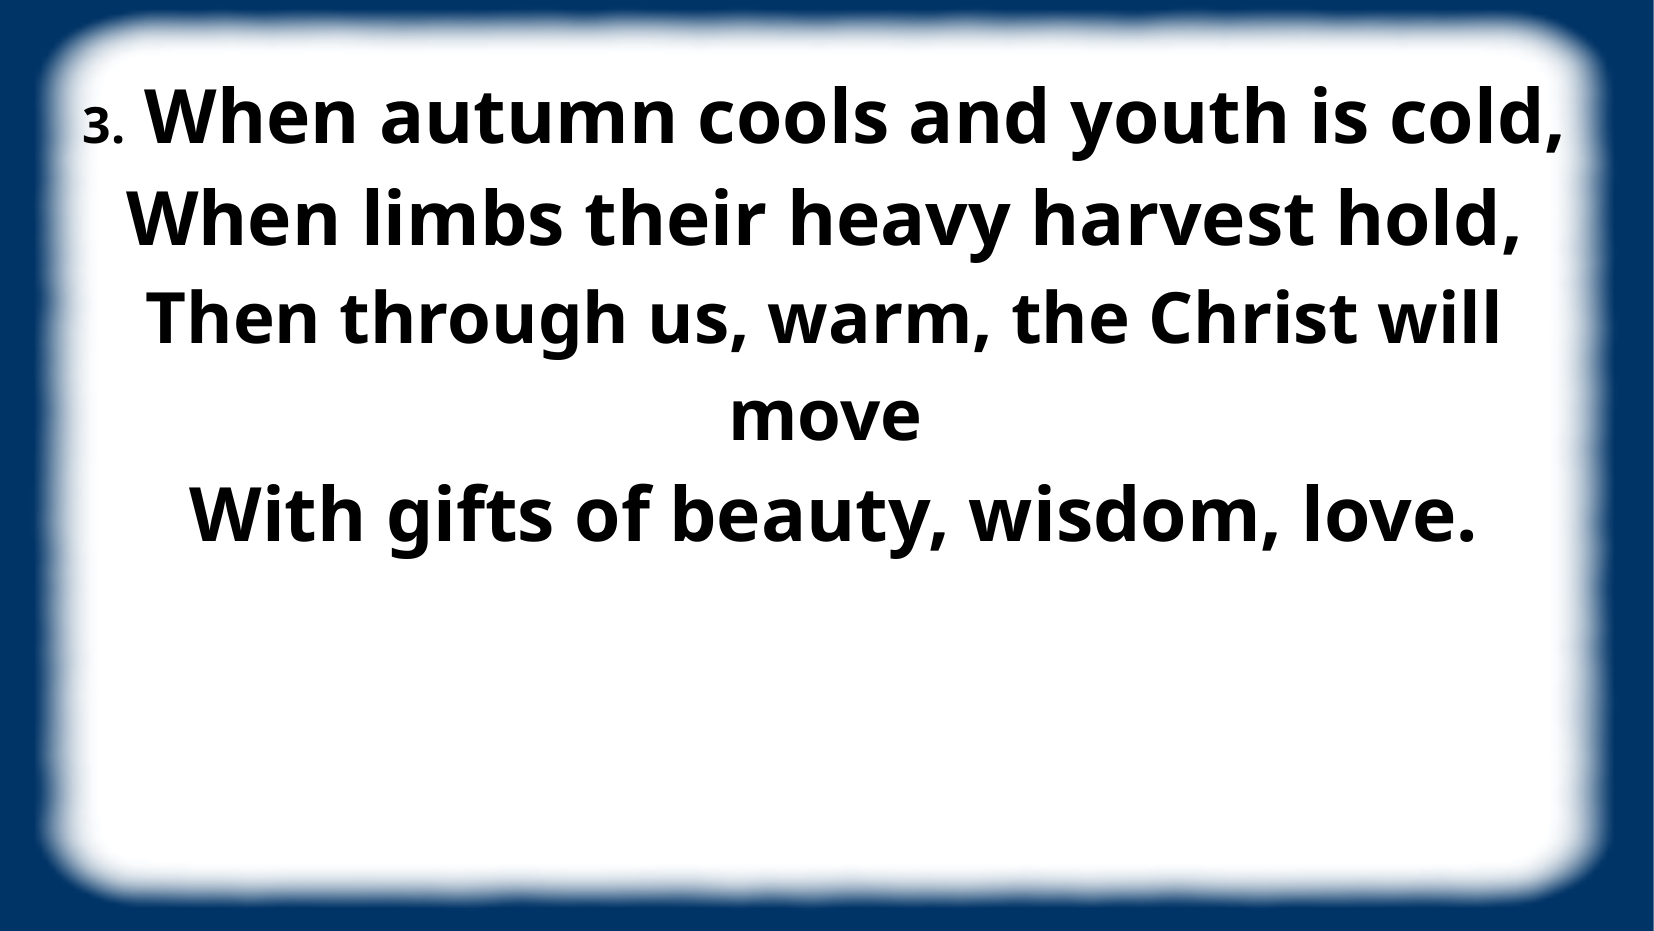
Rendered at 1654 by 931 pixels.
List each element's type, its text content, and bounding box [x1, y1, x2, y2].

picture [0, 0, 1654, 931]
text_box 3. When autumn cools and youth is cold, When limbs their heavy harvest hold, Then through us, warm, the Christ will move With gifts of beauty, wisdom, love. [60, 55, 1591, 466]
